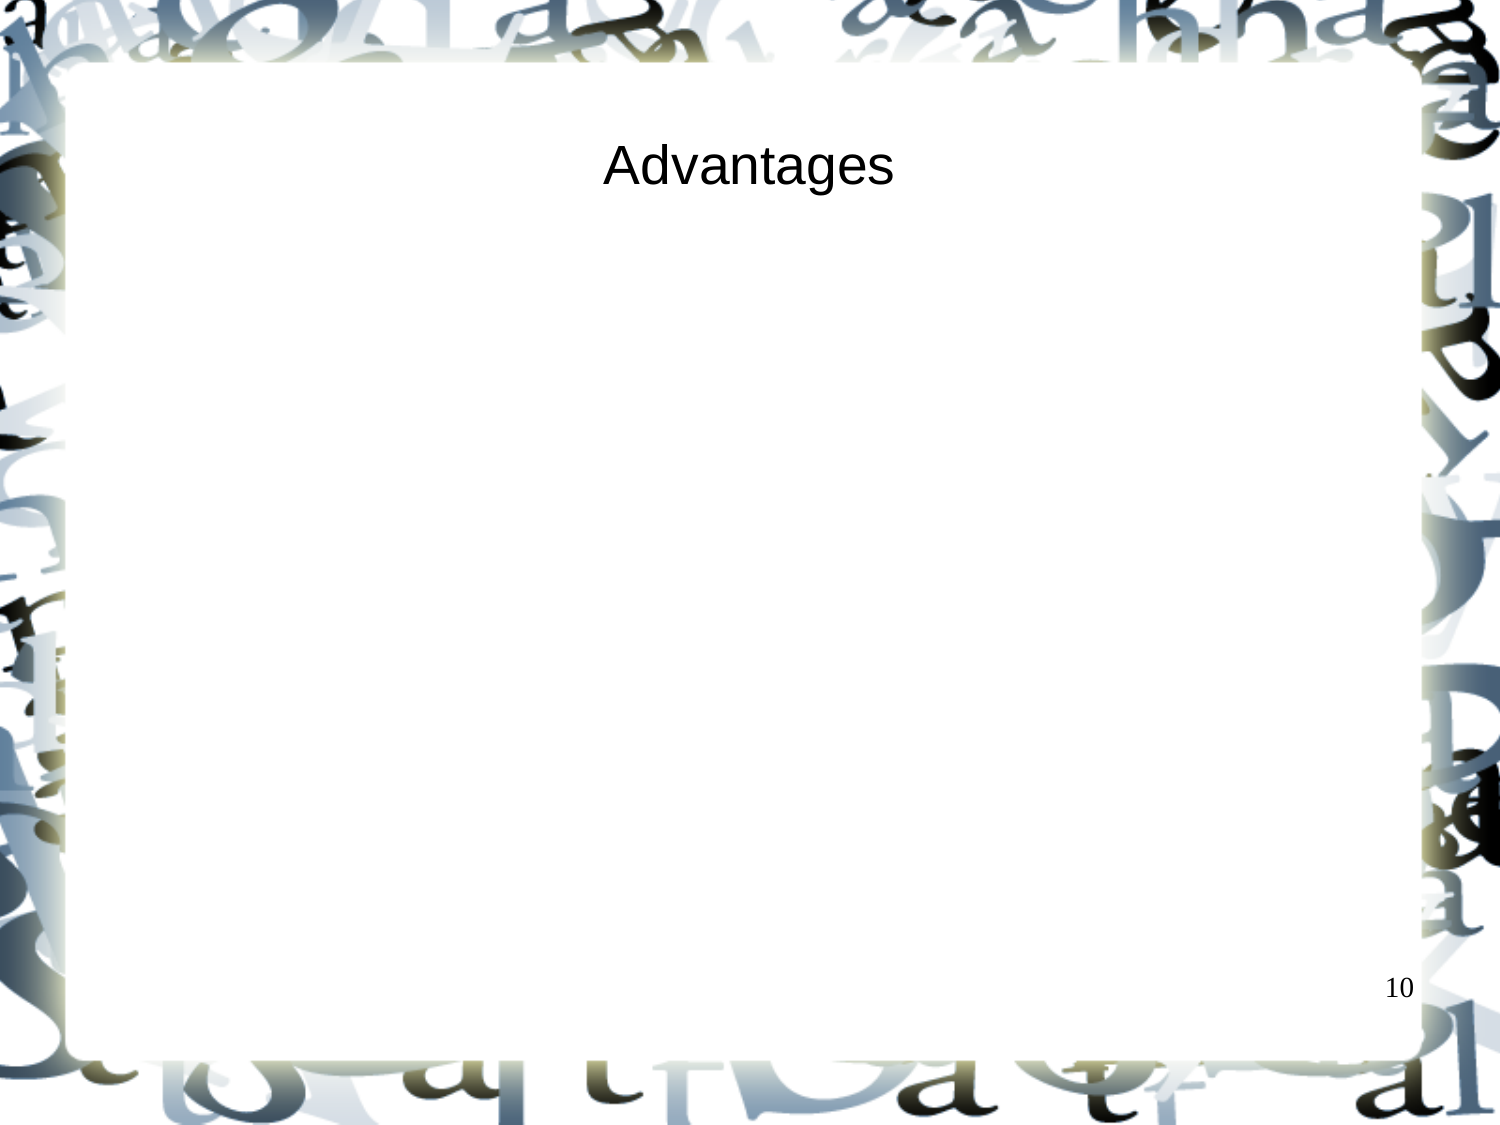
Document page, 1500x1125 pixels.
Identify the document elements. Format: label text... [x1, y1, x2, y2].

picture [0, 0, 1500, 1125]
title Advantages [75, 71, 1425, 260]
